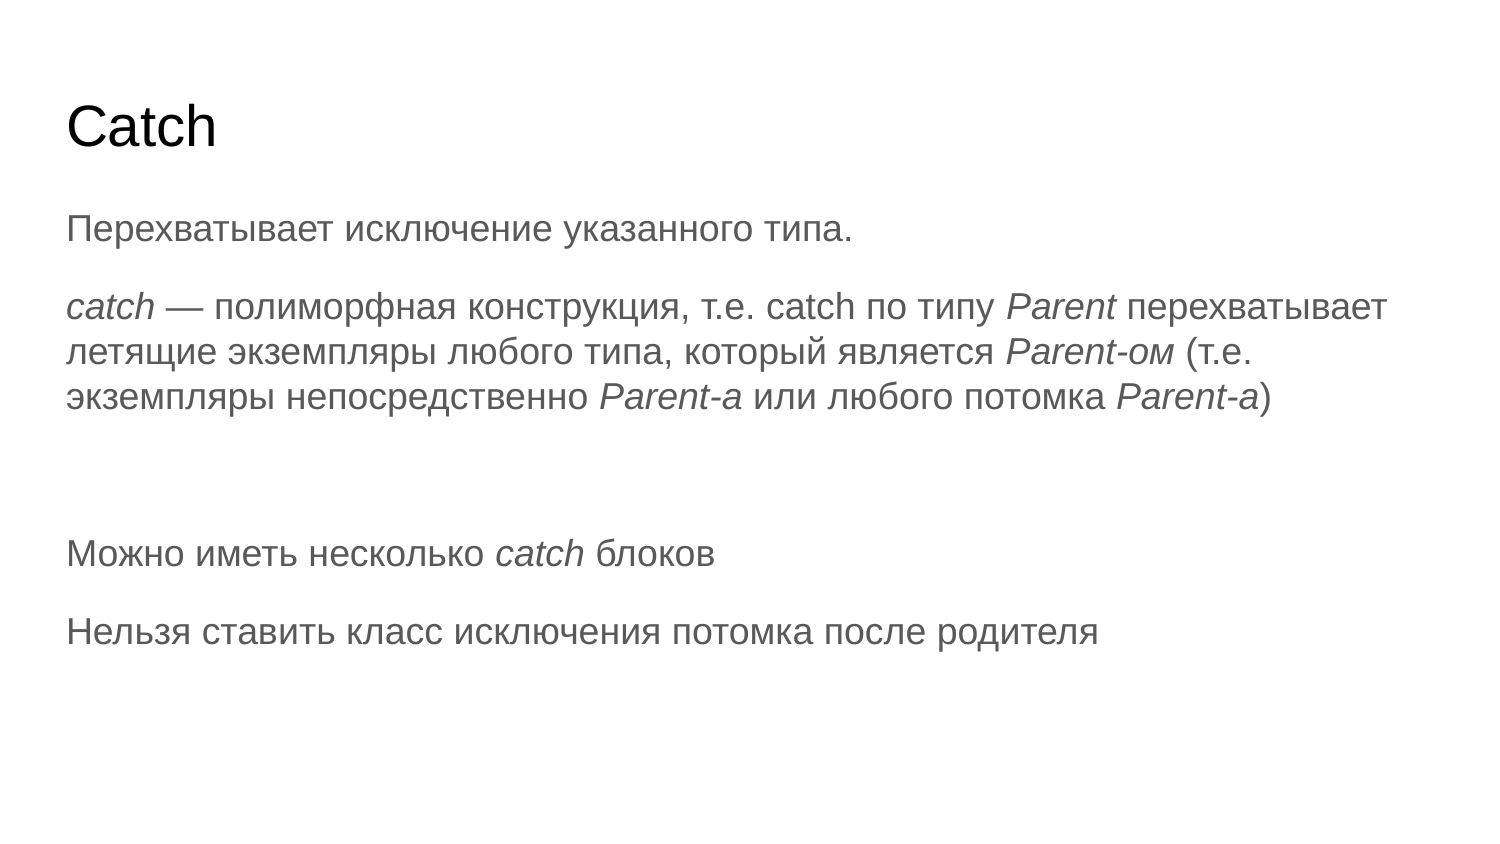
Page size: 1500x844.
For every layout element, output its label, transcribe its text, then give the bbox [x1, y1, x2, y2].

title Catch [51, 72, 1449, 167]
list Перехватывает исключение указанного типа. catch — полиморфная конструкция, т.е. catch по типу Parent перехватывает летящие экземпляры любого типа, который является Parent-ом (т.е. экземпляры непосредственно Parent-а или любого потомка Parent-а) Можно иметь несколько catch блоков Нельзя ставить класс исключения потомка после родителя [51, 189, 1449, 750]
